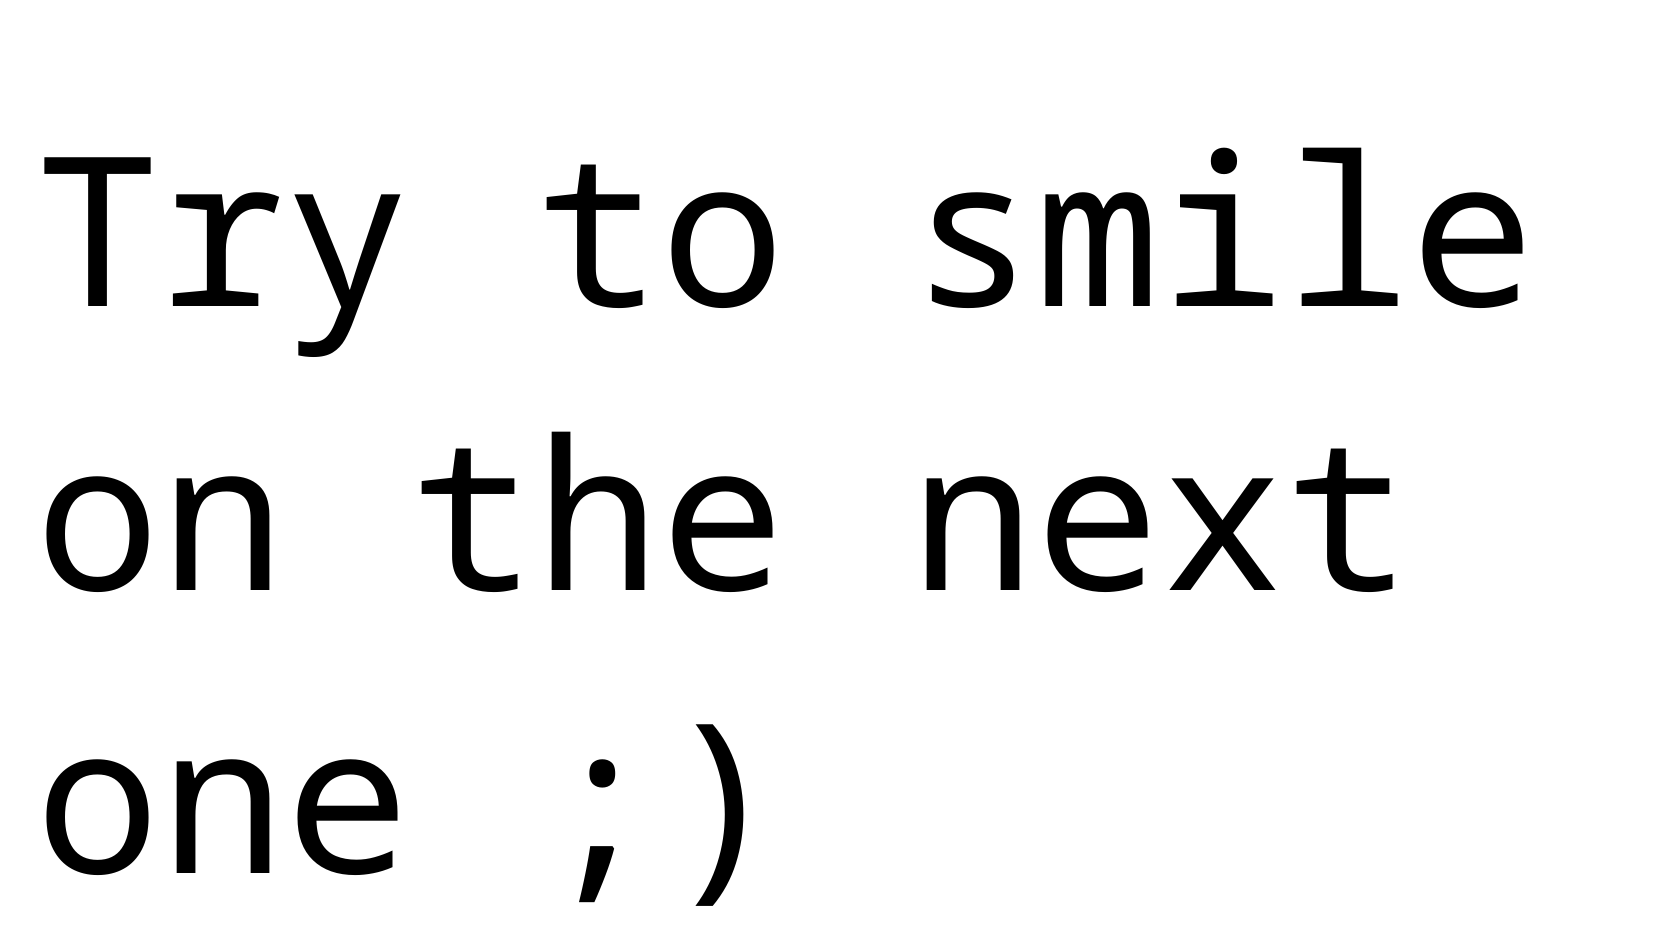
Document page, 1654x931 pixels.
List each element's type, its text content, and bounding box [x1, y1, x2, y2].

text_box Try to smile on the next one ;) [20, 77, 1615, 931]
